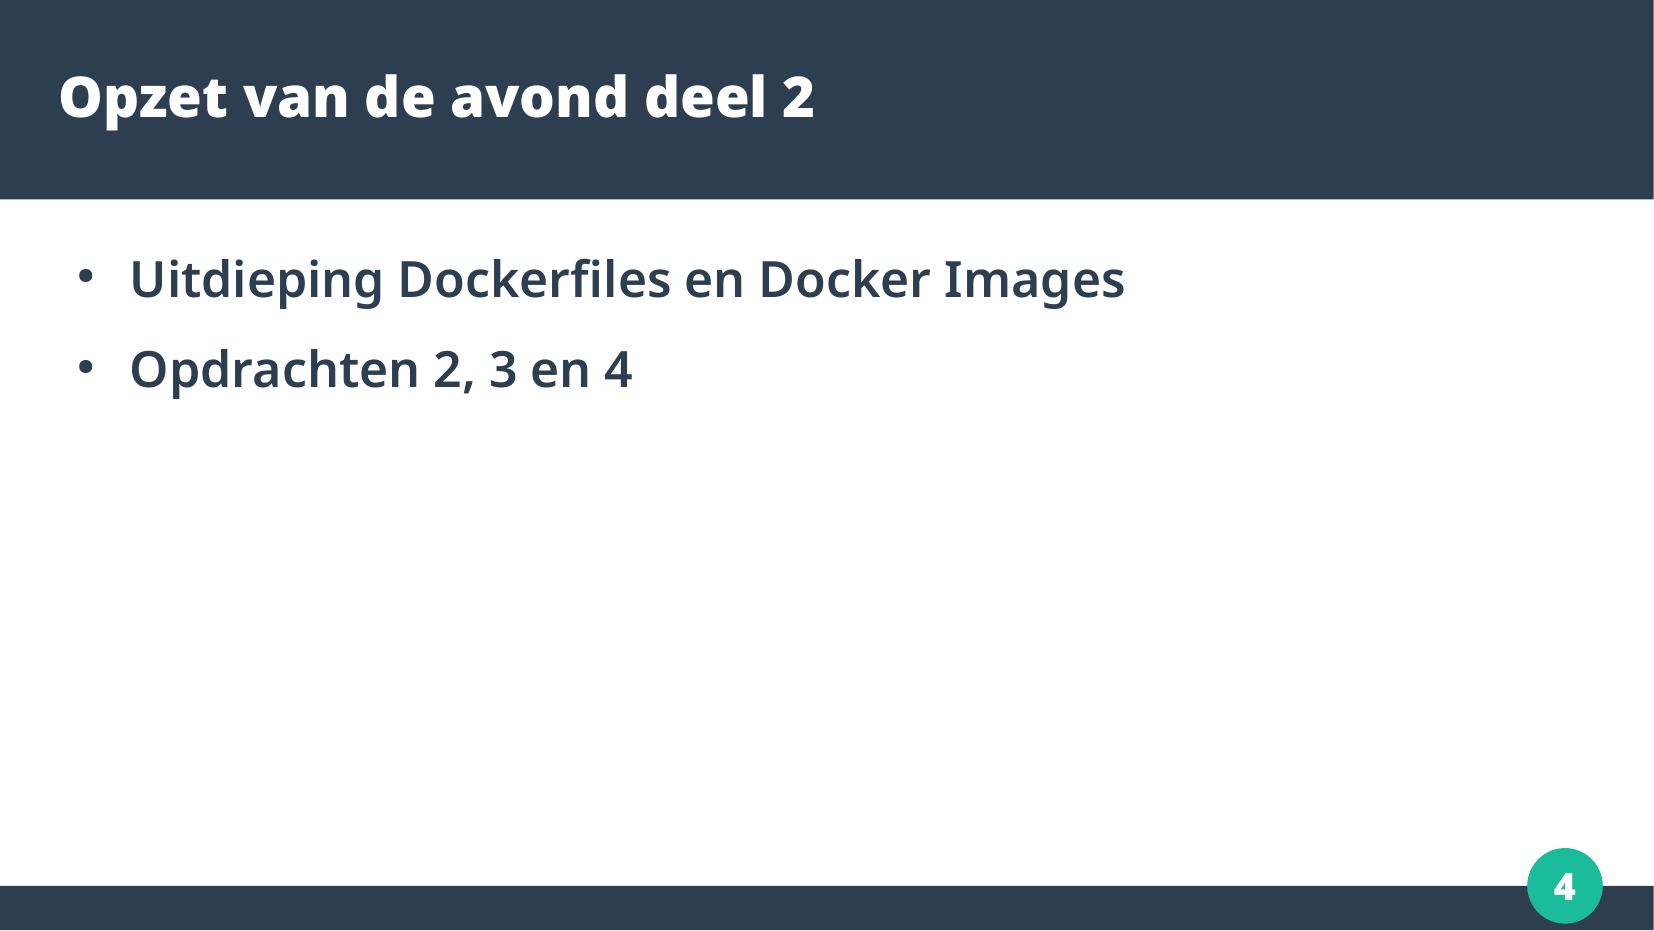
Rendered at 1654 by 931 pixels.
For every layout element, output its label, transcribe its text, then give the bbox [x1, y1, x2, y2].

list Uitdieping Dockerfiles en Docker Images Opdrachten 2, 3 en 4 [59, 243, 1595, 864]
title Opzet van de avond deel 2 [59, 37, 1595, 156]
